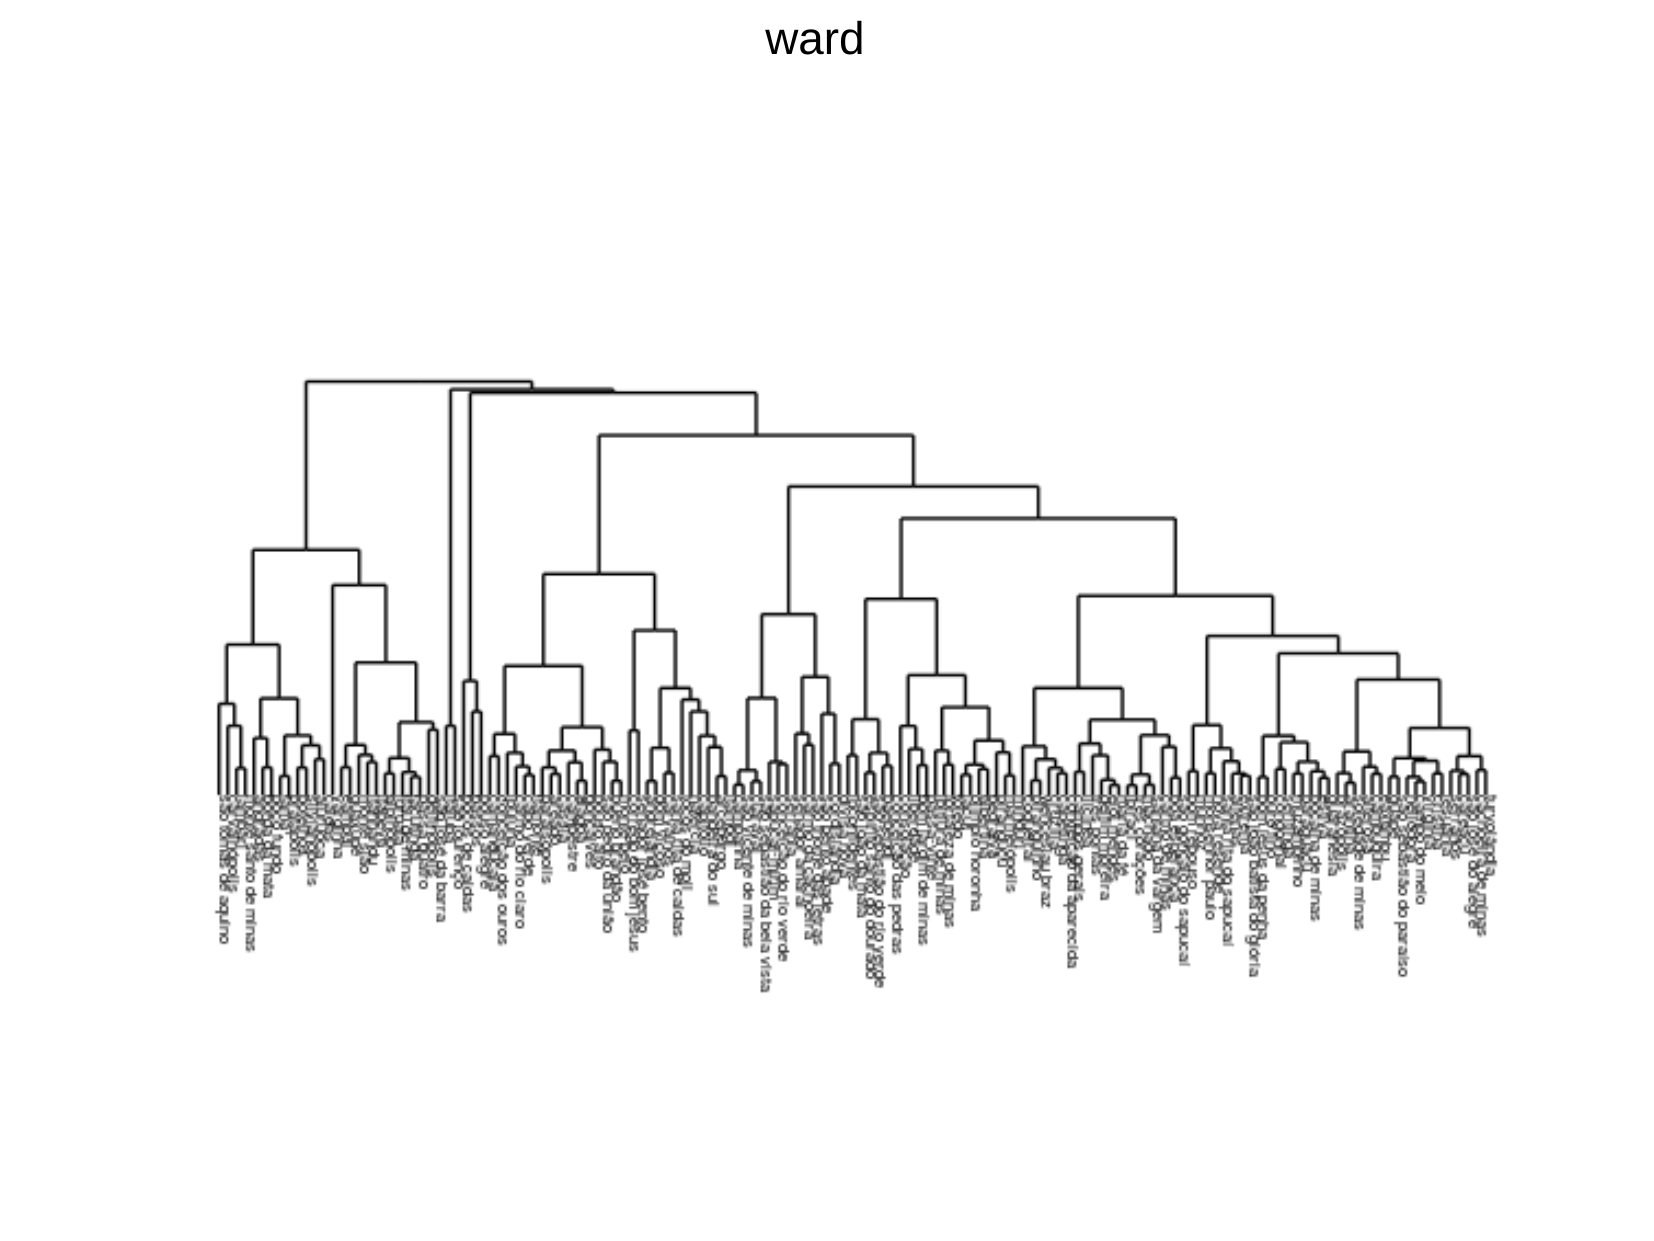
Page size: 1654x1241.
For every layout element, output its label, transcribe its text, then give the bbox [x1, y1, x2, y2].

title ward [70, 0, 1560, 118]
picture [69, 118, 1629, 1111]
